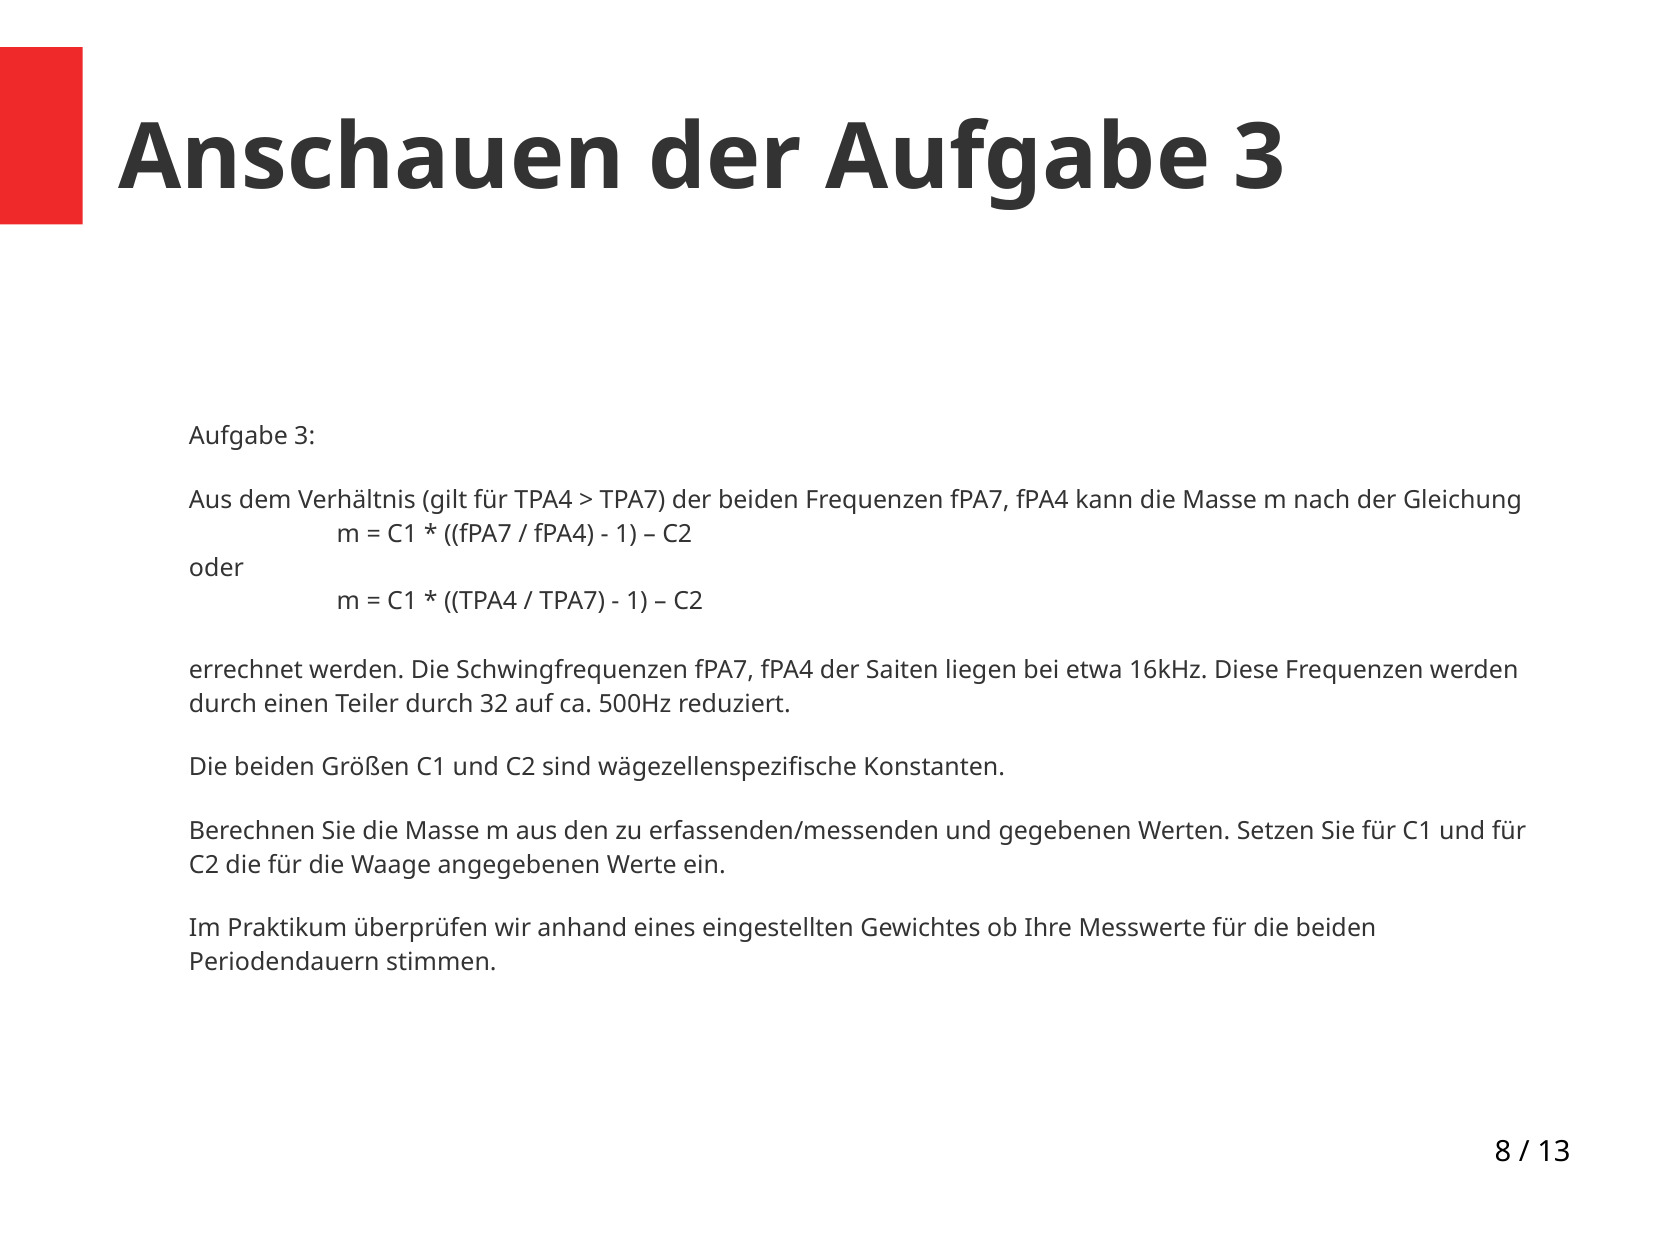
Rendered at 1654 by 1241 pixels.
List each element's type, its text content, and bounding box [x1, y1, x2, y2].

list Aufgabe 3: Aus dem Verhältnis (gilt für TPA4 > TPA7) der beiden Frequenzen fPA7, fPA4 kann die Masse m nach der Gleichung m = C1 * ((fPA7 / fPA4) - 1) – C2 oder m = C1 * ((TPA4 / TPA7) - 1) – C2 errechnet werden. Die Schwingfrequenzen fPA7, fPA4 der Saiten liegen bei etwa 16kHz. Diese Frequenzen werden durch einen Teiler durch 32 auf ca. 500Hz reduziert. Die beiden Größen C1 und C2 sind wägezellenspezifische Konstanten. Berechnen Sie die Masse m aus den zu erfassenden/messenden und gegebenen Werten. Setzen Sie für C1 und für C2 die für die Waage angegebenen Werte ein. Im Praktikum überprüfen wir anhand eines eingestellten Gewichtes ob Ihre Messwerte für die beiden Periodendauern stimmen. [118, 354, 1536, 1074]
title Anschauen der Aufgabe 3 [118, 49, 1571, 257]
